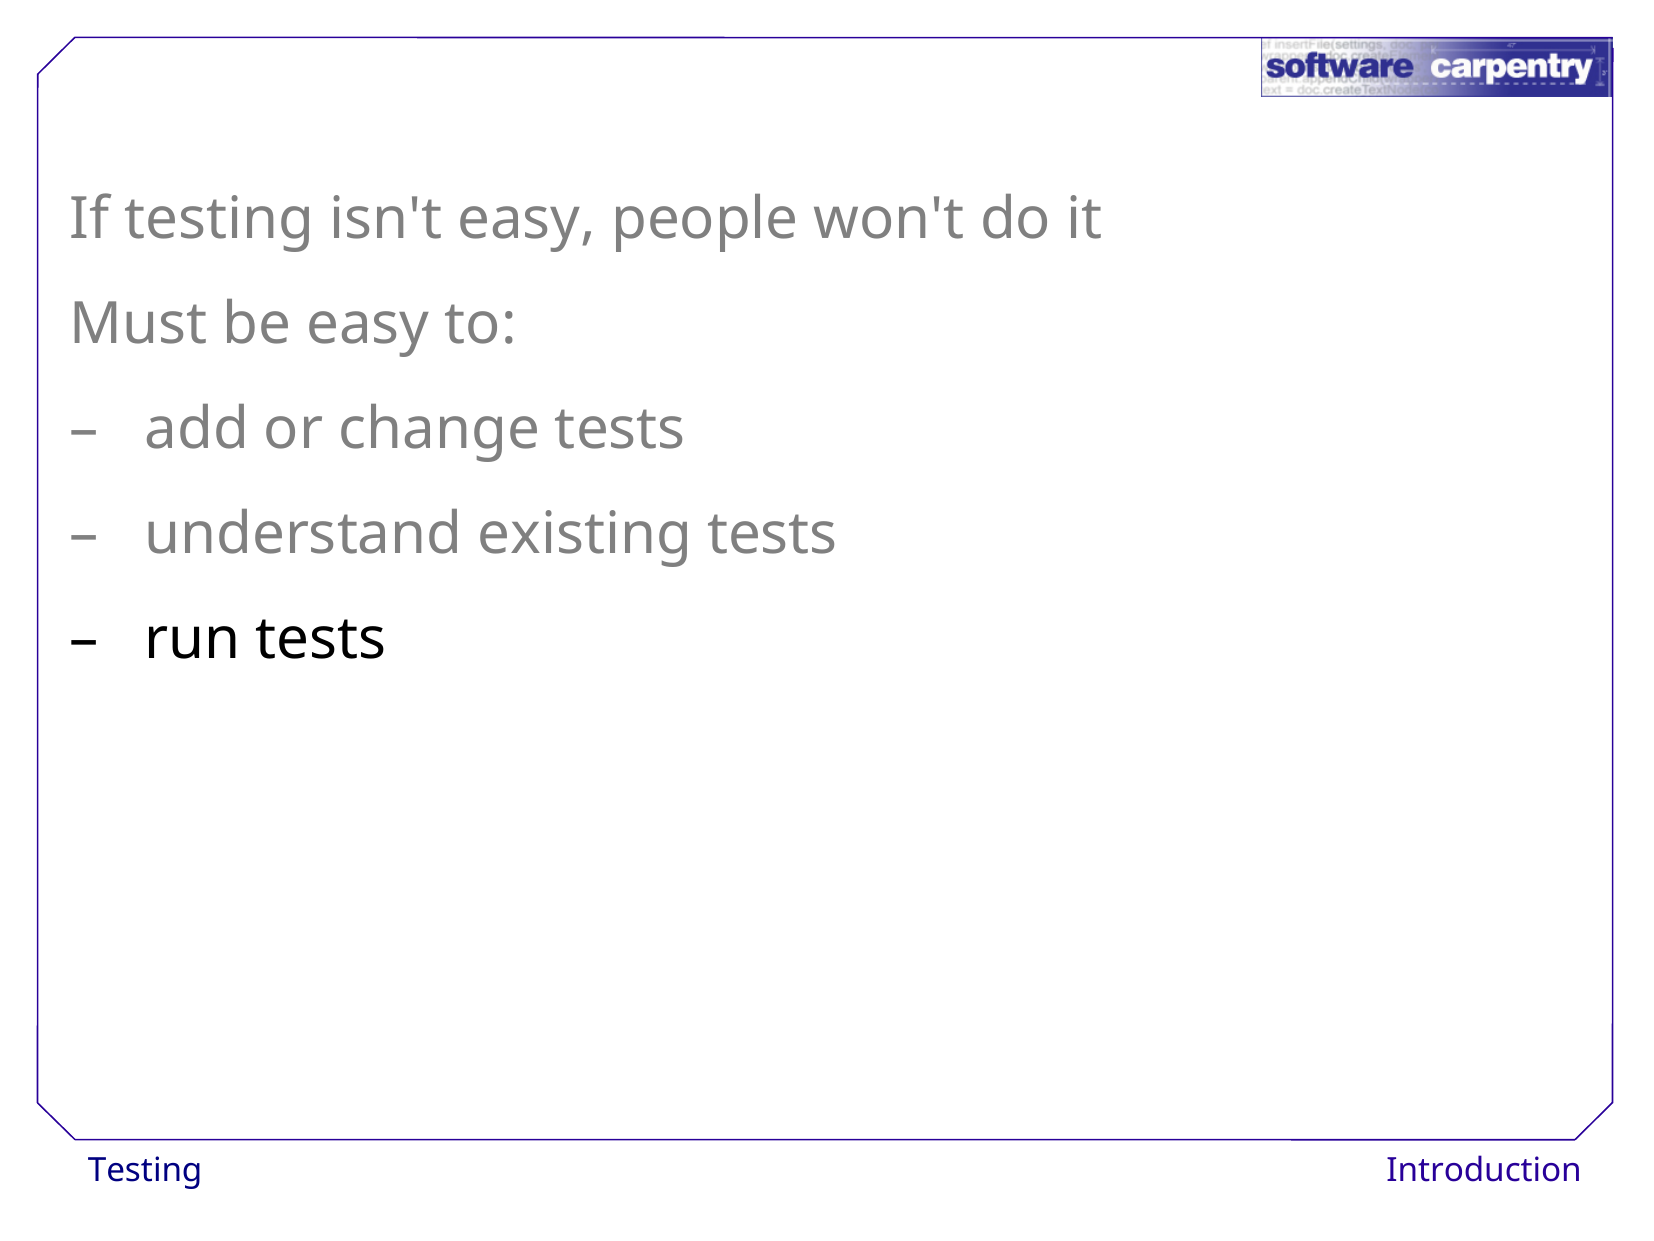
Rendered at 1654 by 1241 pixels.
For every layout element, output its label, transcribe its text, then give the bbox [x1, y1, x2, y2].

picture [1261, 39, 1613, 97]
text_box If testing isn't easy, people won't do it Must be easy to: – add or change tests – understand existing tests – run tests [54, 138, 1268, 679]
